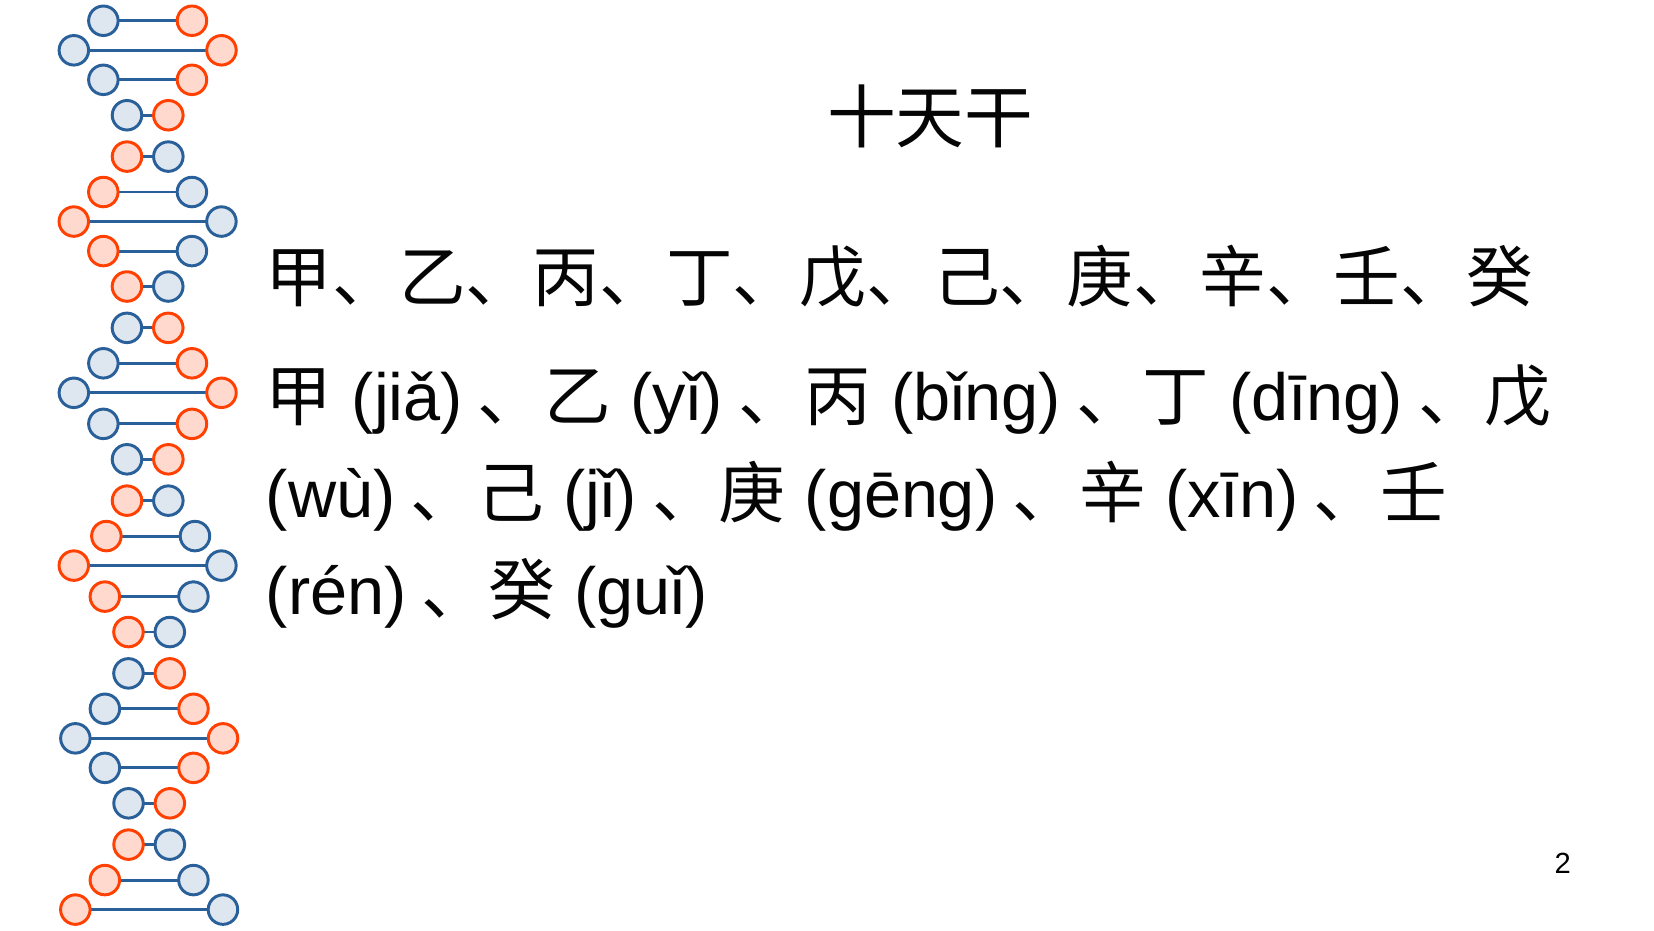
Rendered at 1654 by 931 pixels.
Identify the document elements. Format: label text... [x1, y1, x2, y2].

list 甲、乙、丙、丁、戊、己、庚、辛、壬、癸 甲(jiǎ)、乙(yǐ)、丙(bǐng)、丁(dīng)、戊(wù)、己(jǐ)、庚(gēng)、辛(xīn)、壬(rén)、癸(guǐ) [265, 224, 1595, 764]
title 十天干 [265, 35, 1595, 189]
